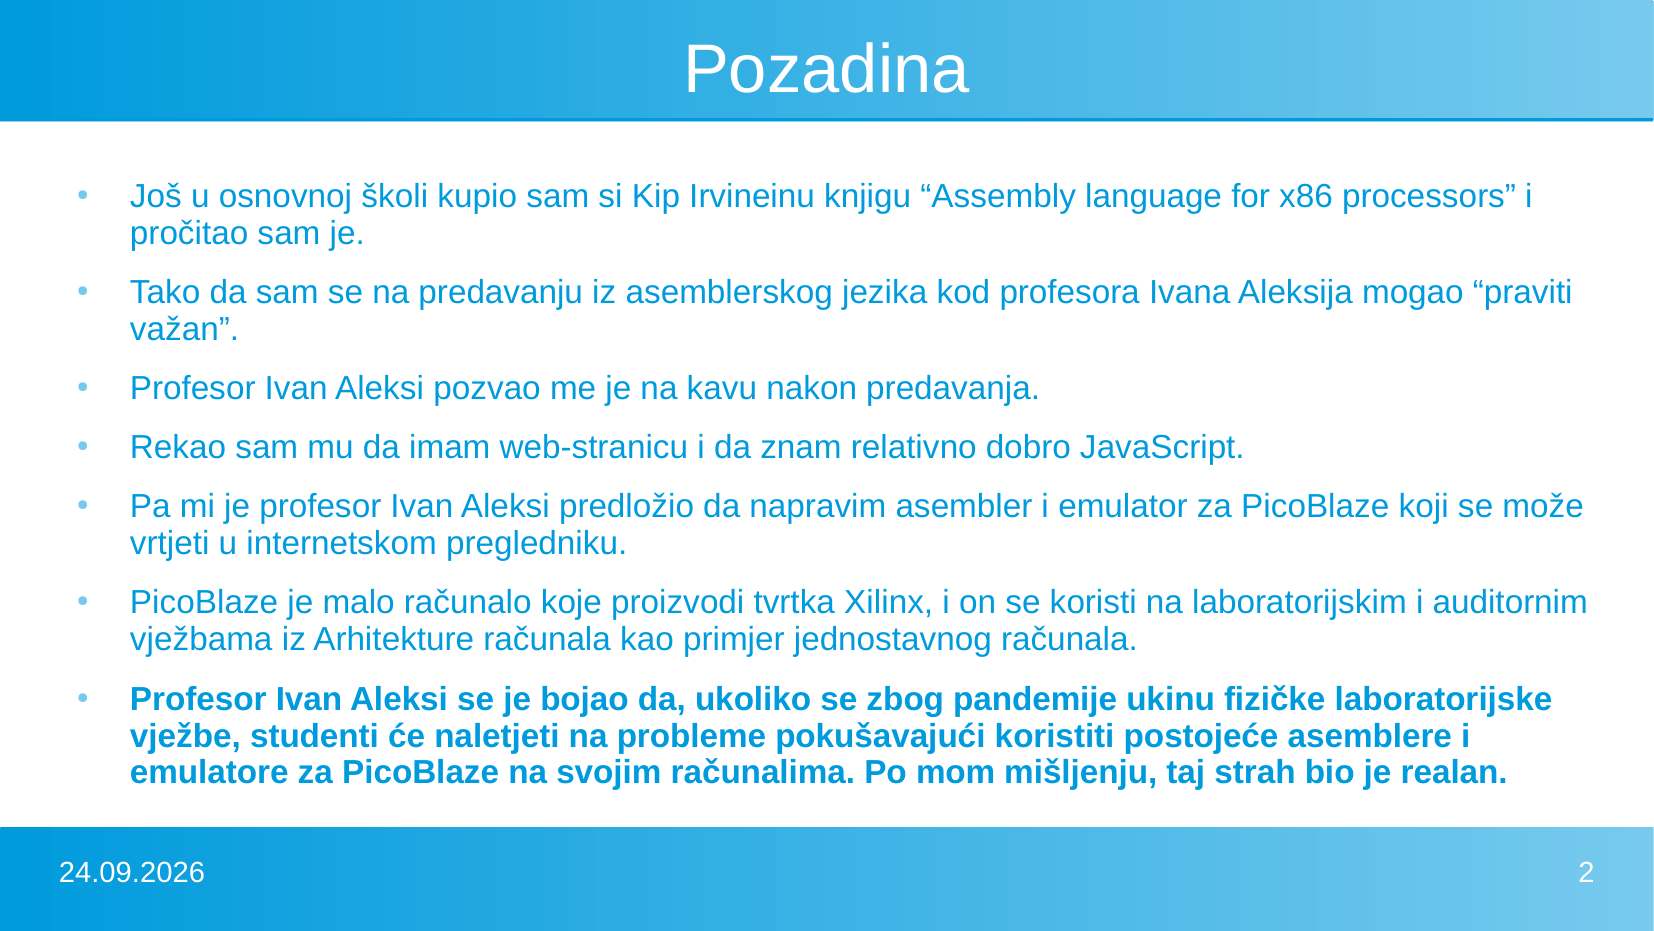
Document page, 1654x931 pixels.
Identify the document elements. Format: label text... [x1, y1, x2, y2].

title Pozadina [59, 29, 1595, 108]
list Još u osnovnoj školi kupio sam si Kip Irvineinu knjigu “Assembly language for x86 processors” i pročitao sam je. Tako da sam se na predavanju iz asemblerskog jezika kod profesora Ivana Aleksija mogao “praviti važan”. Profesor Ivan Aleksi pozvao me je na kavu nakon predavanja. Rekao sam mu da imam web-stranicu i da znam relativno dobro JavaScript. Pa mi je profesor Ivan Aleksi predložio da napravim asembler i emulator za PicoBlaze koji se može vrtjeti u internetskom pregledniku. PicoBlaze je malo računalo koje proizvodi tvrtka Xilinx, i on se koristi na laboratorijskim i auditornim vježbama iz Arhitekture računala kao primjer jednostavnog računala. Profesor Ivan Aleksi se je bojao da, ukoliko se zbog pandemije ukinu fizičke laboratorijske vježbe, studenti će naletjeti na probleme pokušavajući koristiti postojeće asemblere i emulatore za PicoBlaze na svojim računalima. Po mom mišljenju, taj strah bio je realan. [59, 177, 1595, 768]
